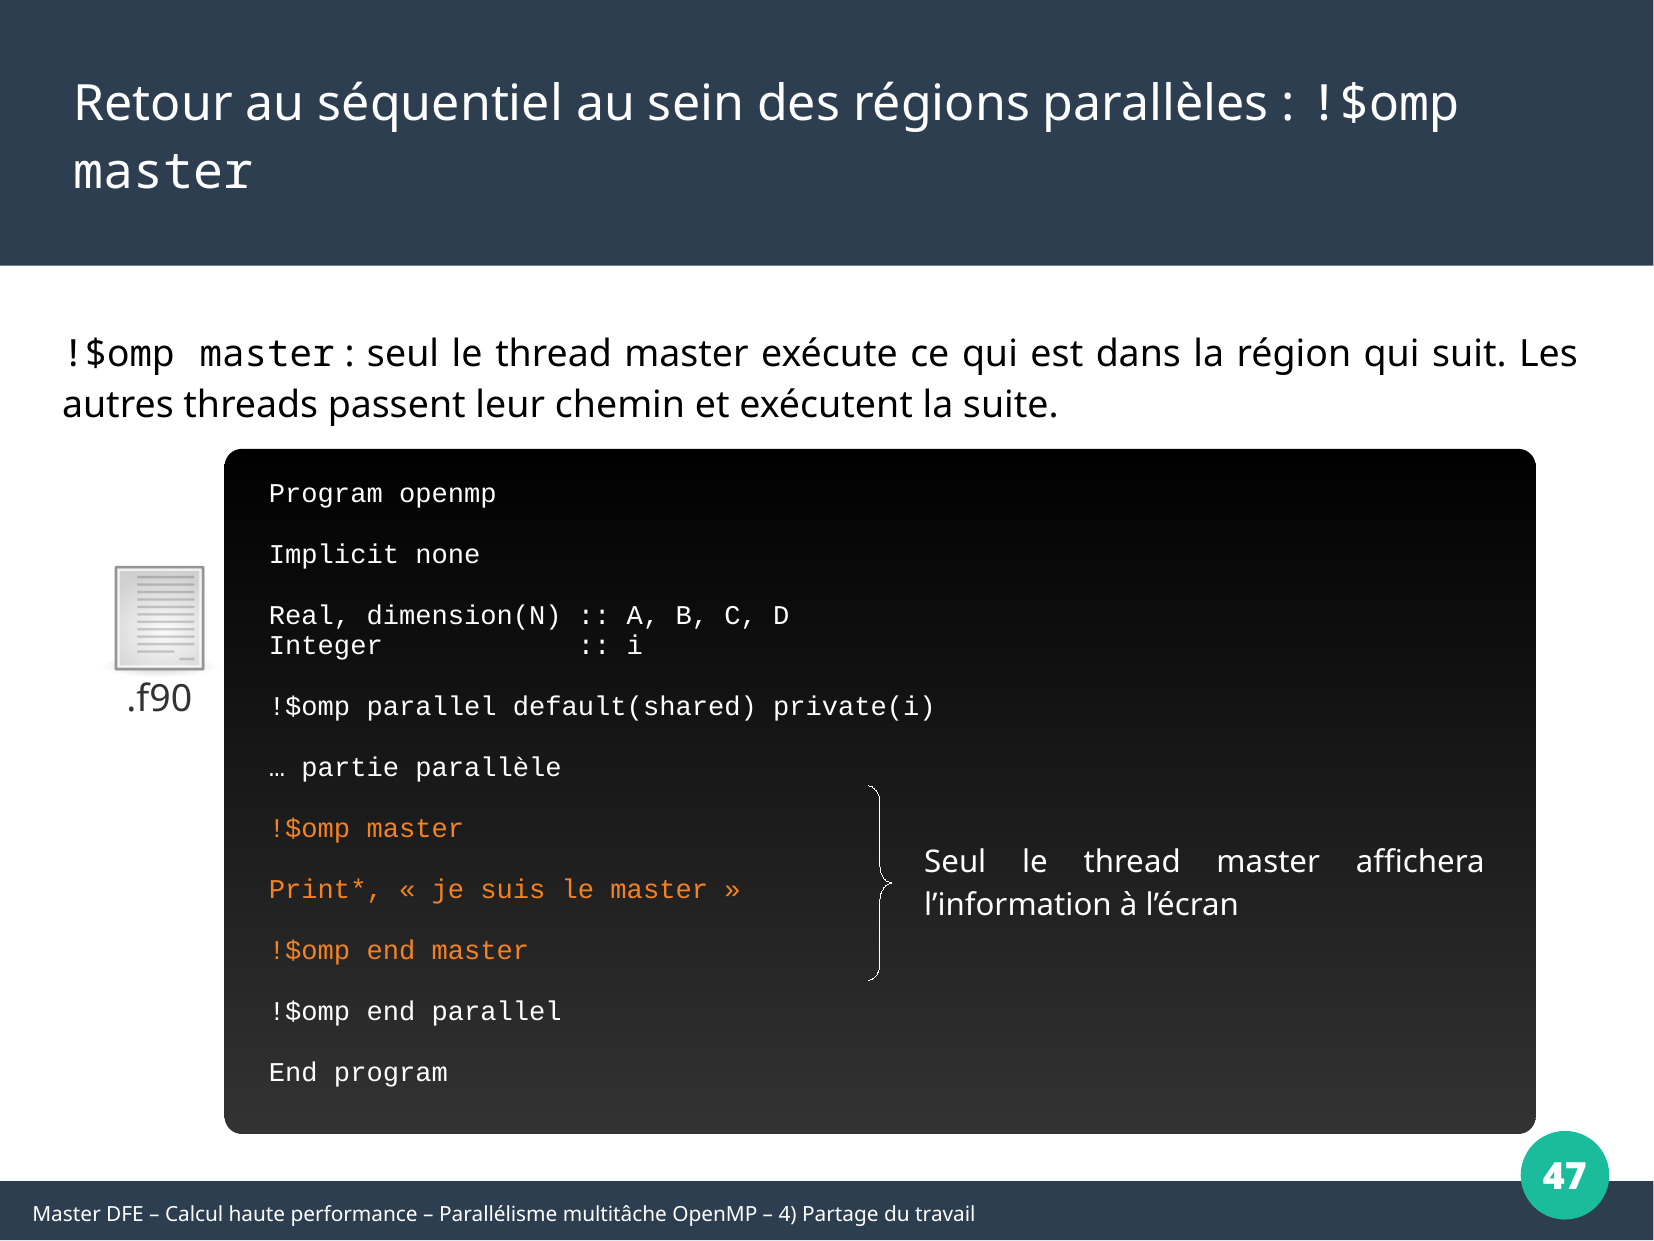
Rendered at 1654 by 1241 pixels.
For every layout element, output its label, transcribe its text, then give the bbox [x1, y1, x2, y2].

picture [100, 561, 219, 663]
text_box Program openmp Implicit none Real, dimension(N) :: A, B, C, D Integer :: i !$omp parallel default(shared) private(i) … partie parallèle !$omp master Print*, « je suis le master » !$omp end master !$omp end parallel End program [254, 472, 1524, 1127]
text_box !$omp master : seul le thread master exécute ce qui est dans la région qui suit. Les autres threads passent leur chemin et exécutent la suite. [47, 318, 1595, 537]
text_box .f90 [82, 663, 237, 730]
text_box Master DFE – Calcul haute performance – Parallélisme multitâche OpenMP – 4) Partage du travail [17, 1191, 1436, 1235]
text_box Retour au séquentiel au sein des régions parallèles : !$omp master [59, 59, 1619, 277]
text_box [224, 448, 1536, 1134]
text_box Seul le thread master affichera l’information à l’écran [909, 832, 1501, 974]
